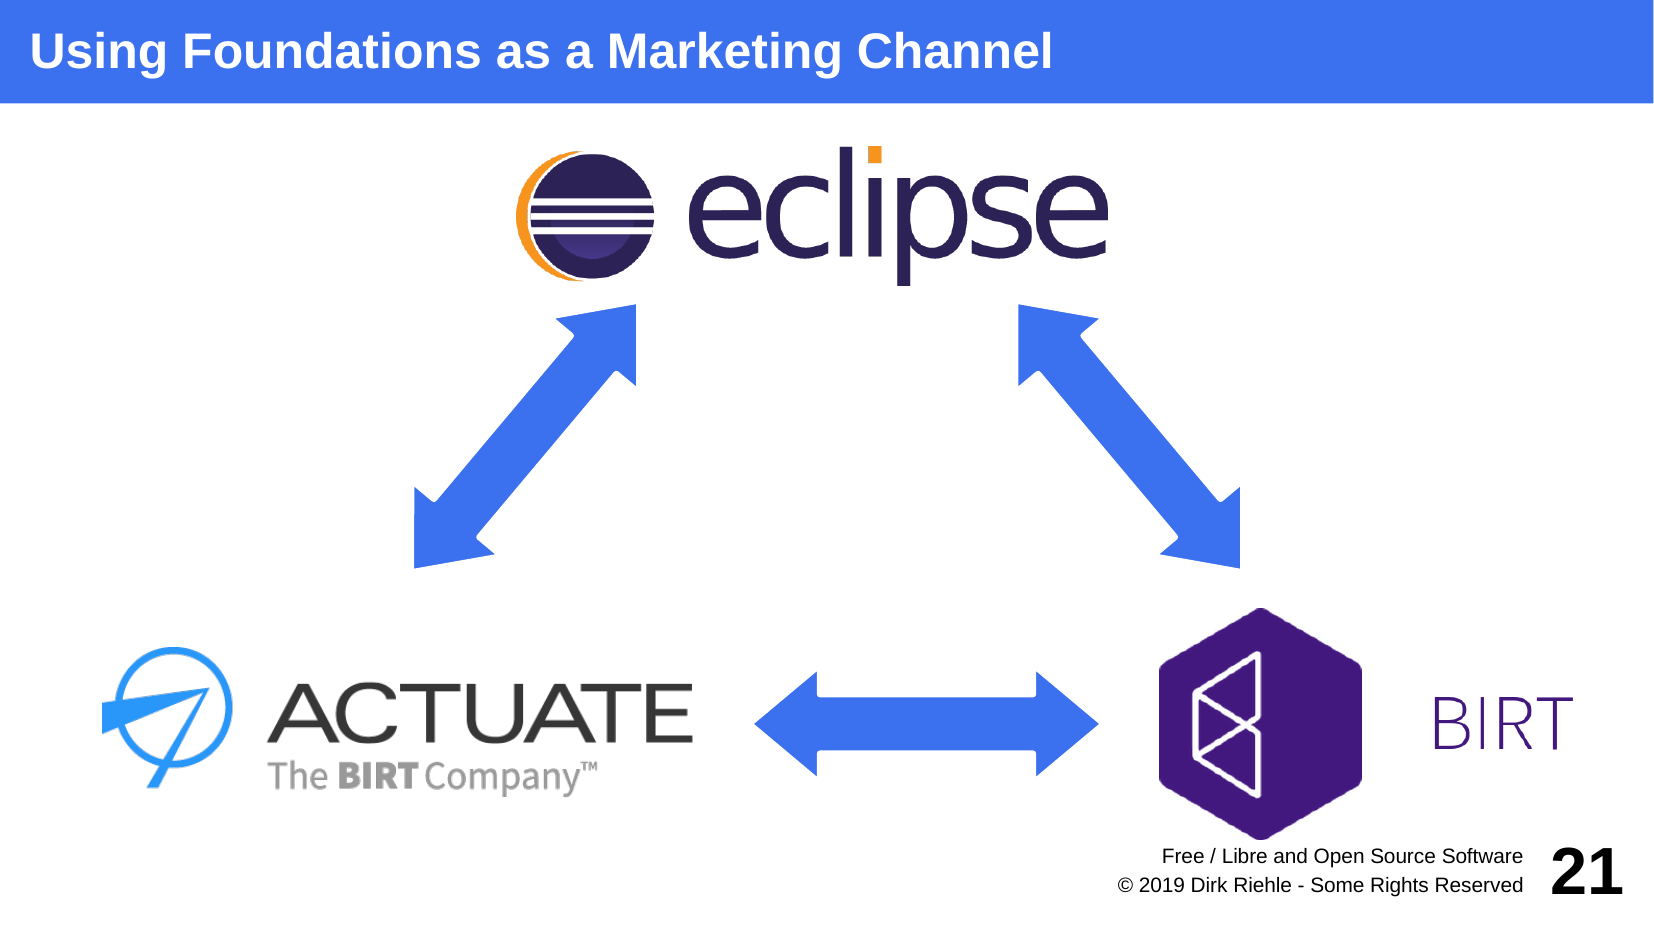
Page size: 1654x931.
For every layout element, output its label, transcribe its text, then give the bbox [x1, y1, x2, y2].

title Using Foundations as a Marketing Channel [0, 0, 1654, 104]
picture [1159, 608, 1573, 840]
picture [516, 146, 1108, 286]
picture [102, 647, 693, 801]
text_box [411, 300, 640, 573]
text_box [749, 664, 1104, 784]
text_box [1015, 300, 1244, 573]
